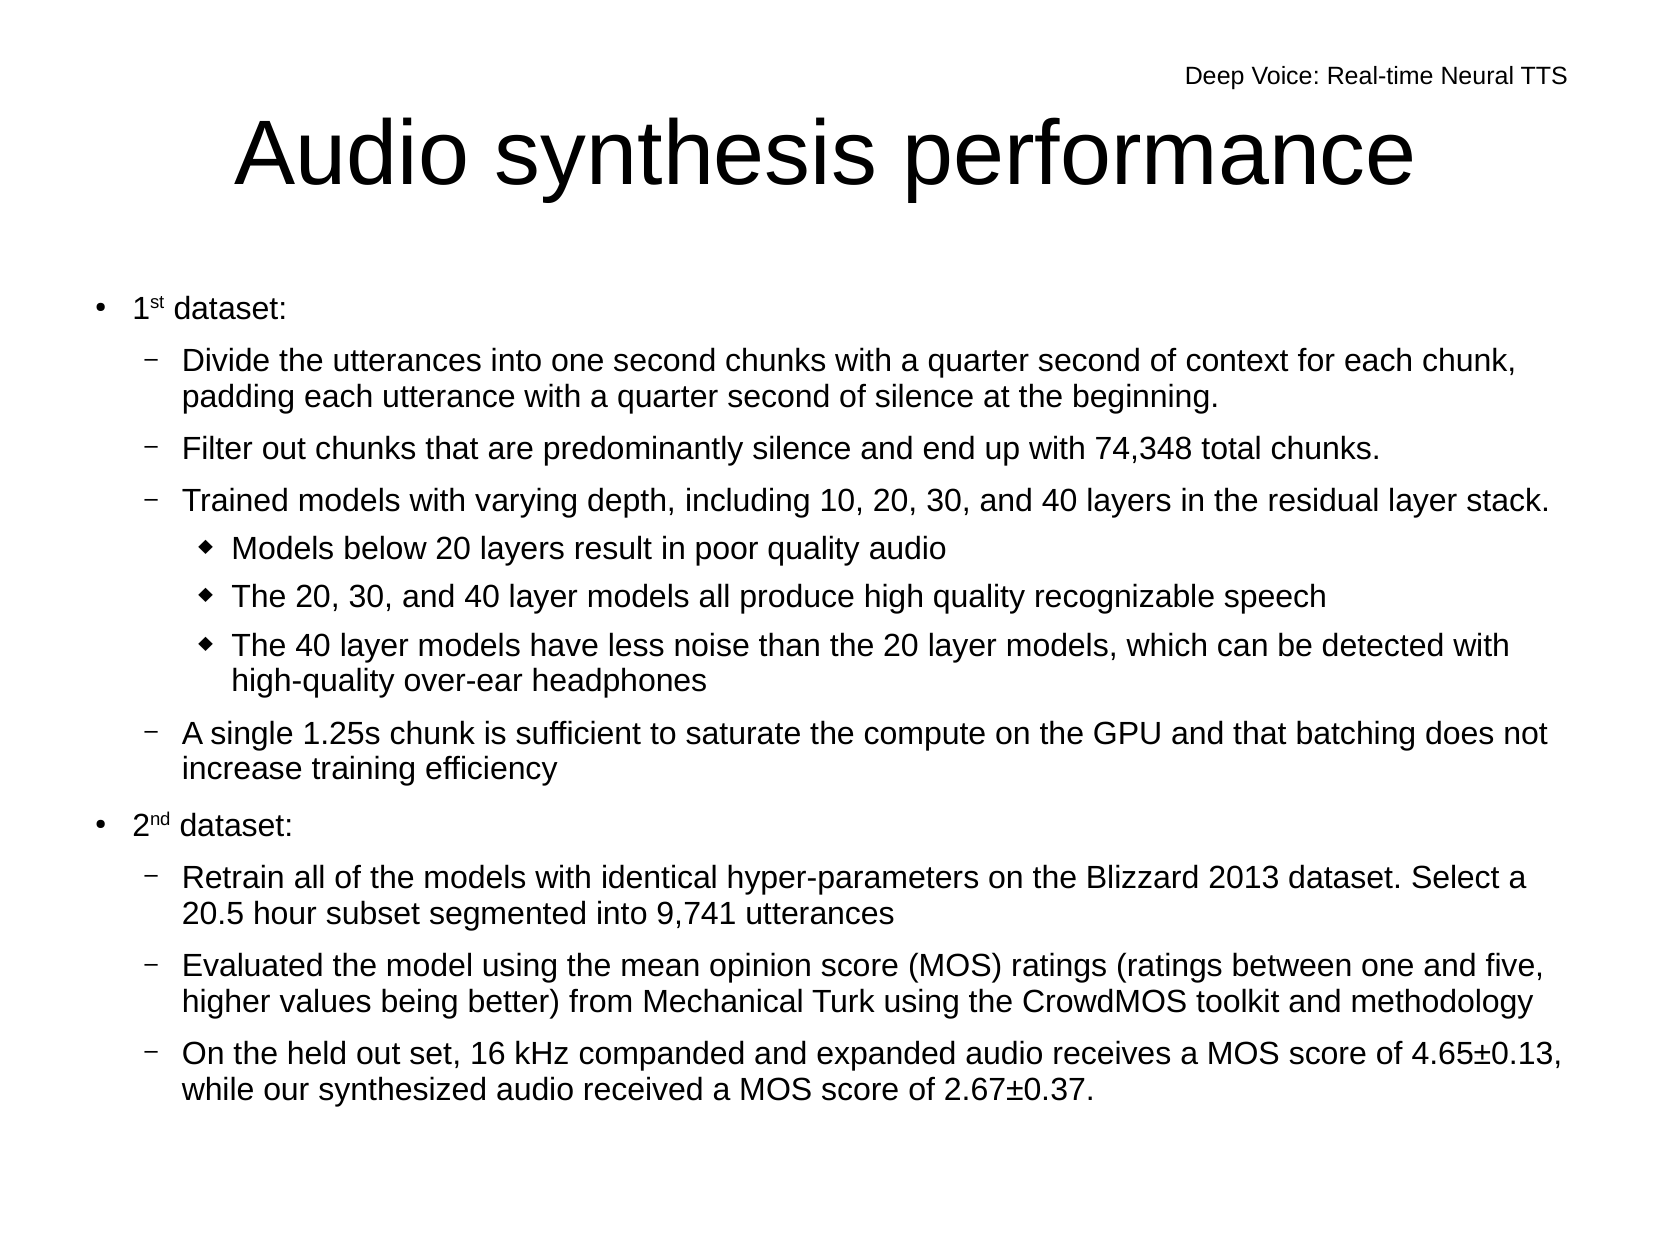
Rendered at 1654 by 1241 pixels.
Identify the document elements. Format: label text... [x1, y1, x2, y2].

text_box Deep Voice: Real-time Neural TTS [1170, 61, 1584, 91]
title Audio synthesis performance [82, 49, 1571, 257]
list 1st dataset: Divide the utterances into one second chunks with a quarter second of context for each chunk, padding each utterance with a quarter second of silence at the beginning. Filter out chunks that are predominantly silence and end up with 74,348 total chunks. Trained models with varying depth, including 10, 20, 30, and 40 layers in the residual layer stack. Models below 20 layers result in poor quality audio The 20, 30, and 40 layer models all produce high quality recognizable speech The 40 layer models have less noise than the 20 layer models, which can be detected with high-quality over-ear headphones A single 1.25s chunk is sufficient to saturate the compute on the GPU and that batching does not increase training efficiency 2nd dataset: Retrain all of the models with identical hyper-parameters on the Blizzard 2013 dataset. Select a 20.5 hour subset segmented into 9,741 utterances Evaluated the model using the mean opinion score (MOS) ratings (ratings between one and five, higher values being better) from Mechanical Turk using the CrowdMOS toolkit and methodology On the held out set, 16 kHz companded and expanded audio receives a MOS score of 4.65±0.13, while our synthesized audio received a MOS score of 2.67±0.37. [82, 290, 1571, 1141]
